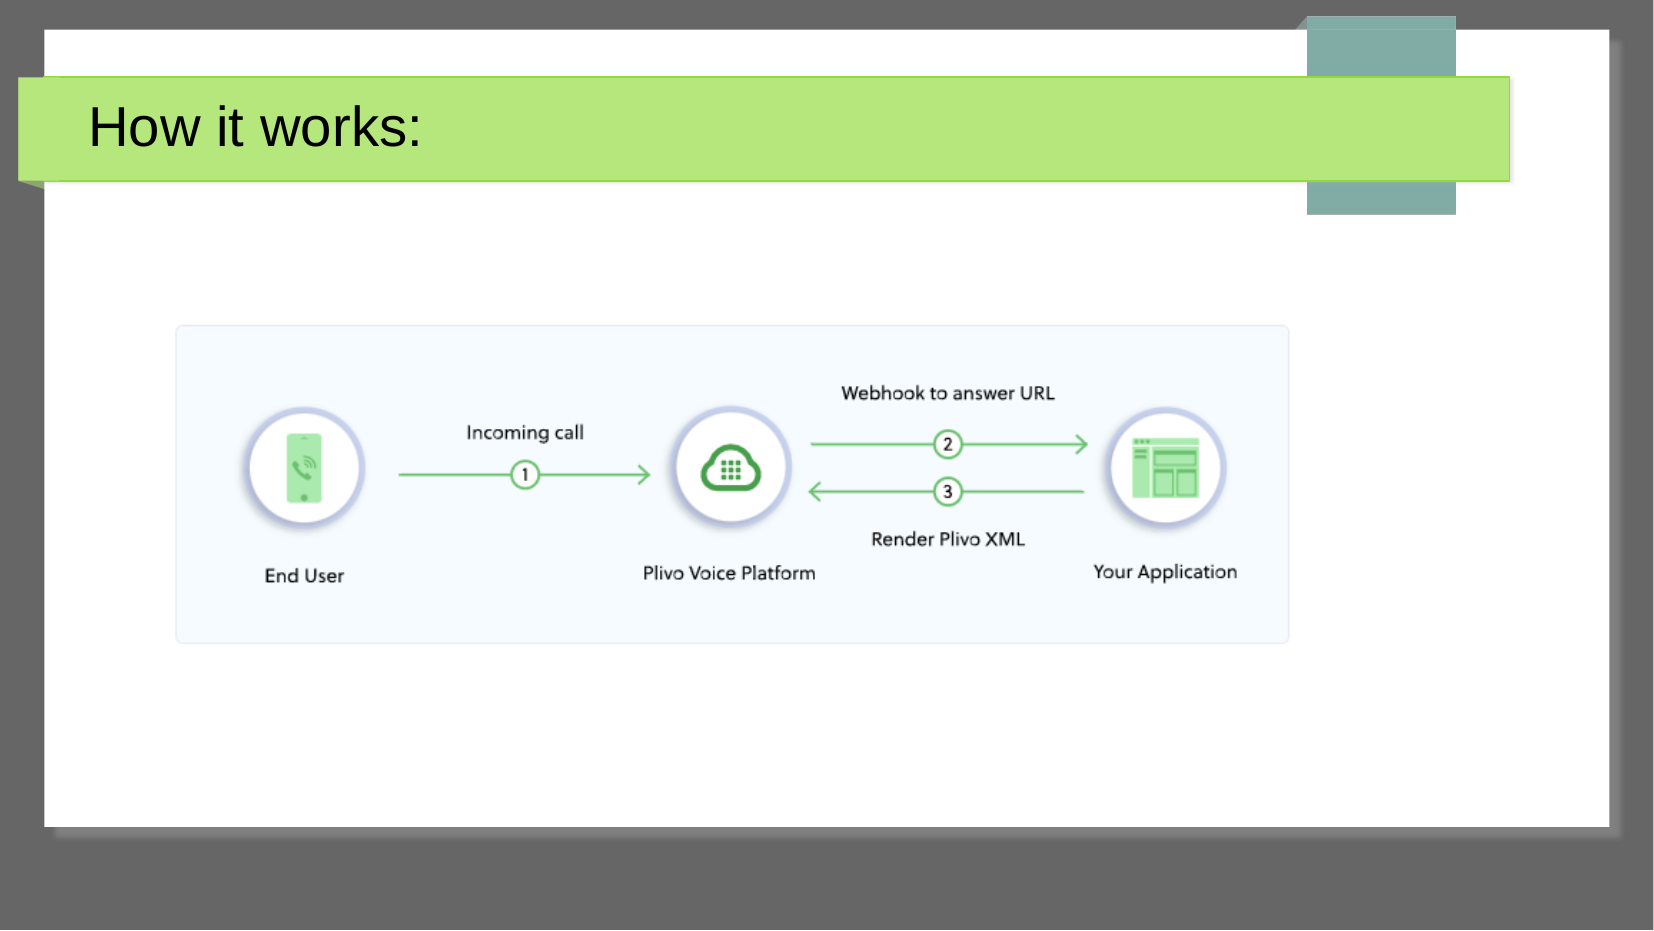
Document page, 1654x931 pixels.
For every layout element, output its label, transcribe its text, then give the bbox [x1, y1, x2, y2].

title How it works: [88, 32, 1506, 222]
picture [147, 295, 1314, 667]
